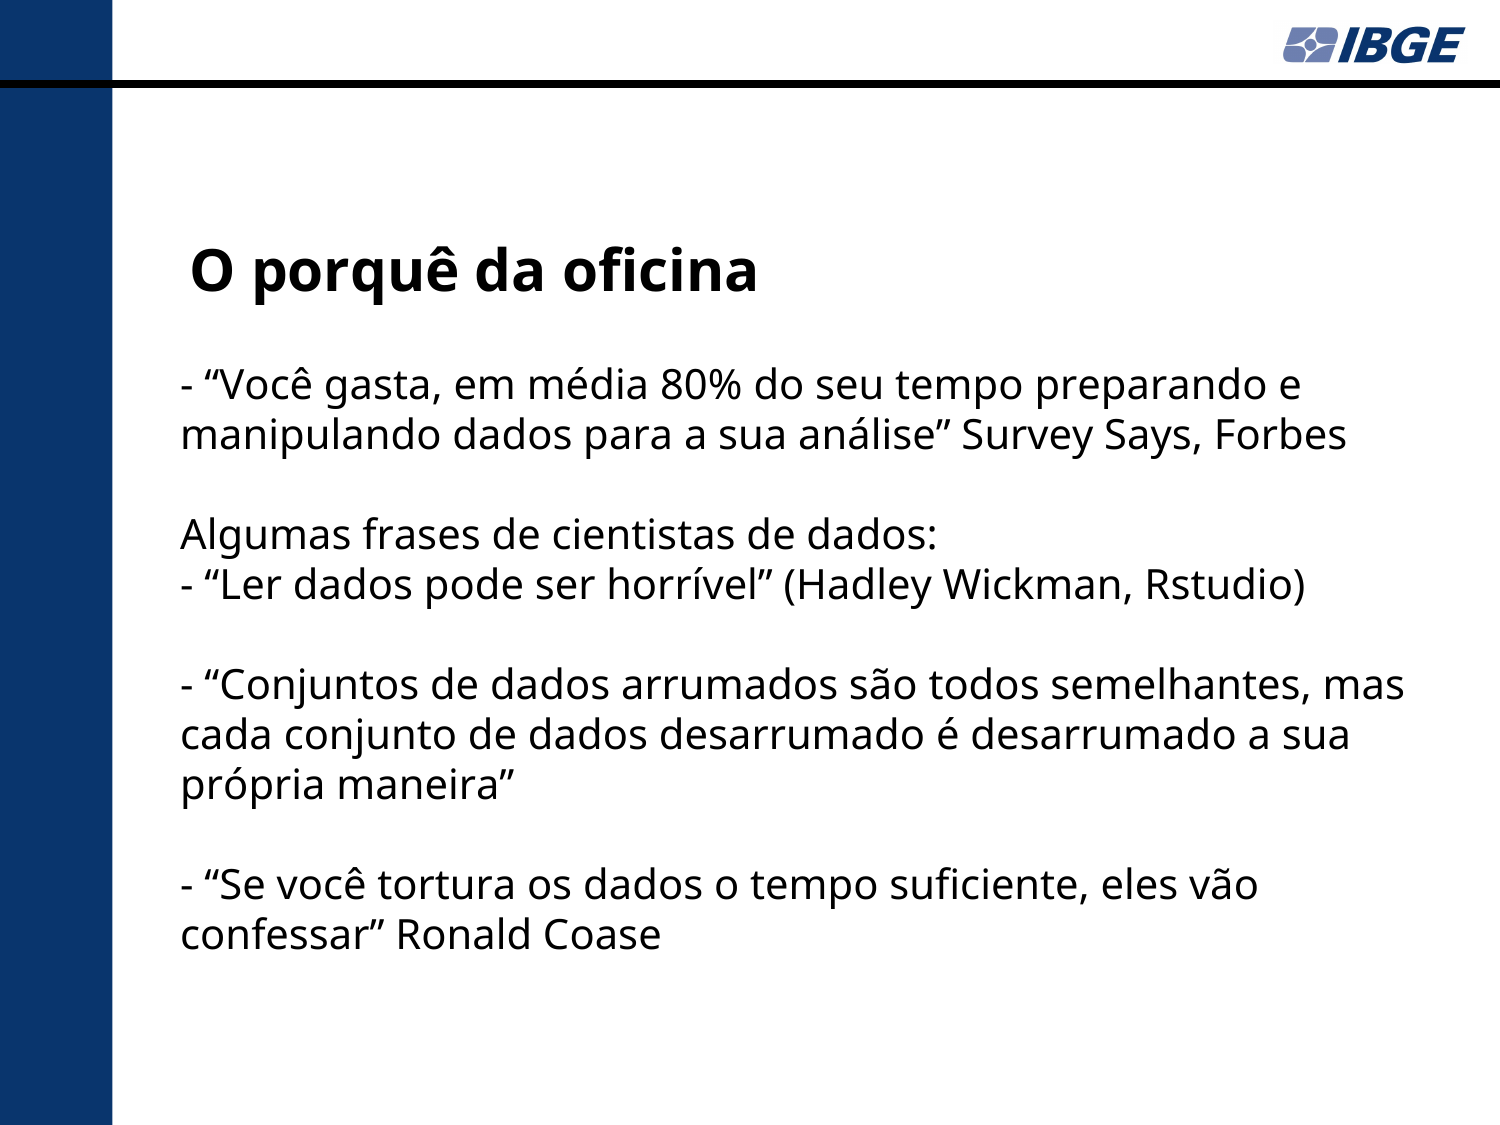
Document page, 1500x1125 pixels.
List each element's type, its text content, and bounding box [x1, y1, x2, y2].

text_box O porquê da oficina [174, 224, 1426, 311]
text_box - “Você gasta, em média 80% do seu tempo preparando e manipulando dados para a sua análise” Survey Says, Forbes Algumas frases de cientistas de dados: - “Ler dados pode ser horrível” (Hadley Wickman, Rstudio) - “Conjuntos de dados arrumados são todos semelhantes, mas cada conjunto de dados desarrumado é desarrumado a sua própria maneira” - “Se você tortura os dados o tempo suficiente, eles vão confessar” Ronald Coase [165, 349, 1442, 1066]
picture [1273, 20, 1468, 64]
